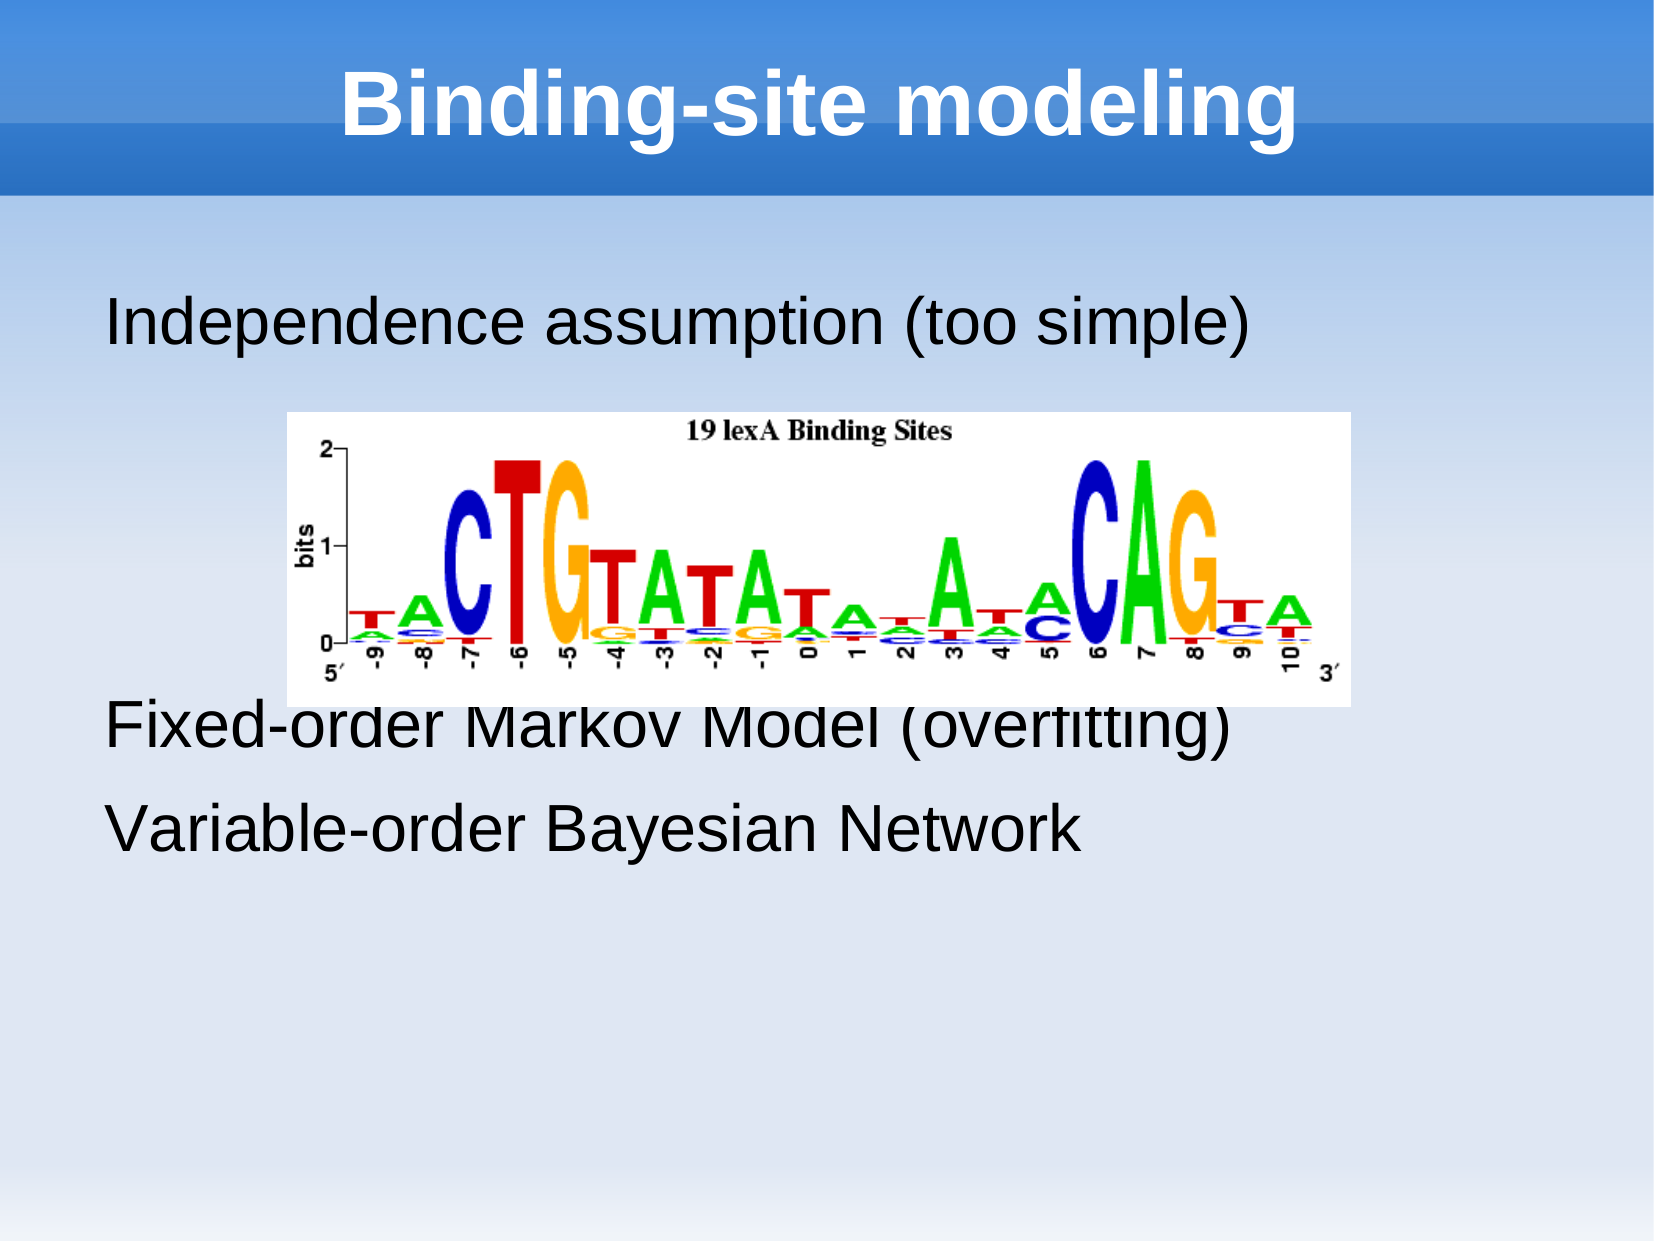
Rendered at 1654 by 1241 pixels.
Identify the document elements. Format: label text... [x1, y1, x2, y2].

list Independence assumption (too simple) Fixed-order Markov Model (overfitting) Variable-order Bayesian Network [86, 283, 1576, 1088]
title Binding-site modeling [76, 7, 1565, 200]
picture [0, 0, 1654, 1241]
